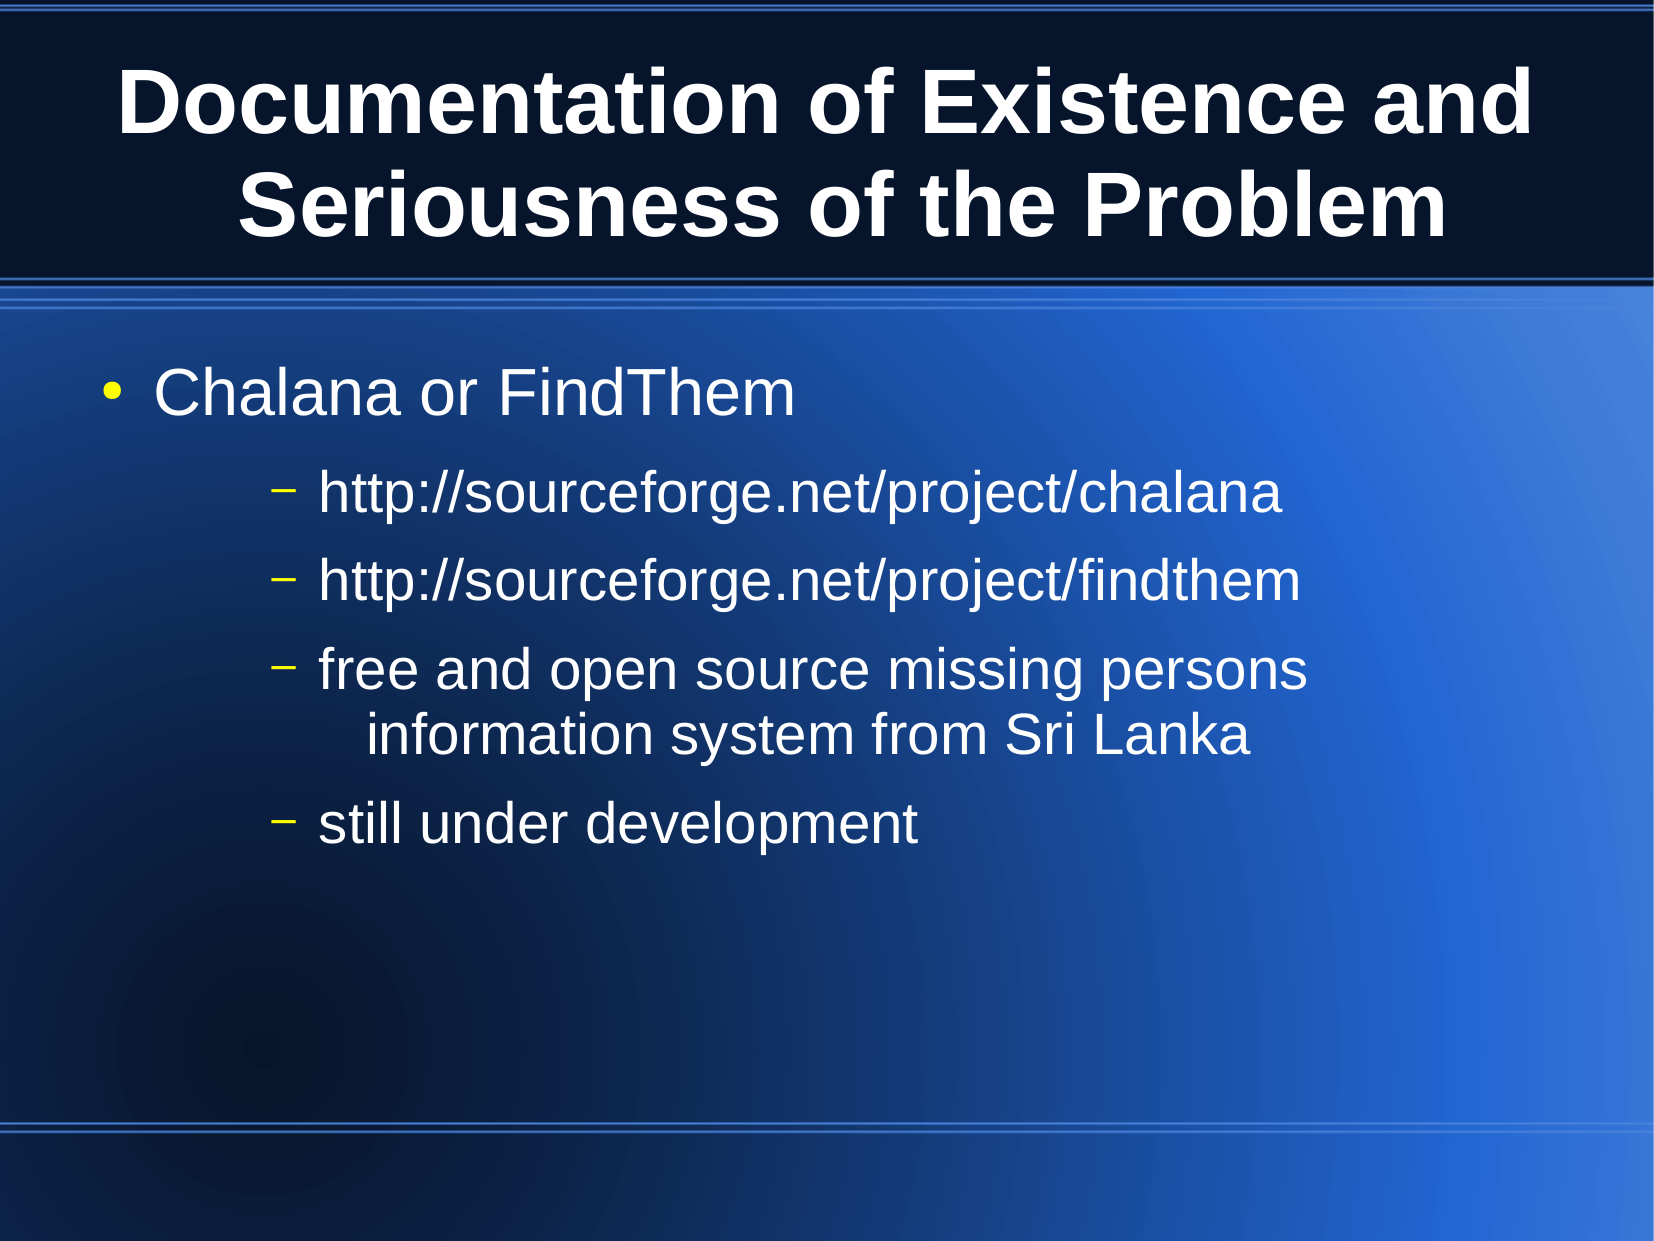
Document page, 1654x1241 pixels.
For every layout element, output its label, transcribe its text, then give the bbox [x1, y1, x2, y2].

list Chalana or FindThem http://sourceforge.net/project/chalana http://sourceforge.net/project/findthem free and open source missing persons information system from Sri Lanka still under development [82, 355, 1571, 1058]
picture [0, 0, 1654, 1241]
title Documentation of Existence and Seriousness of the Problem [82, 49, 1571, 257]
